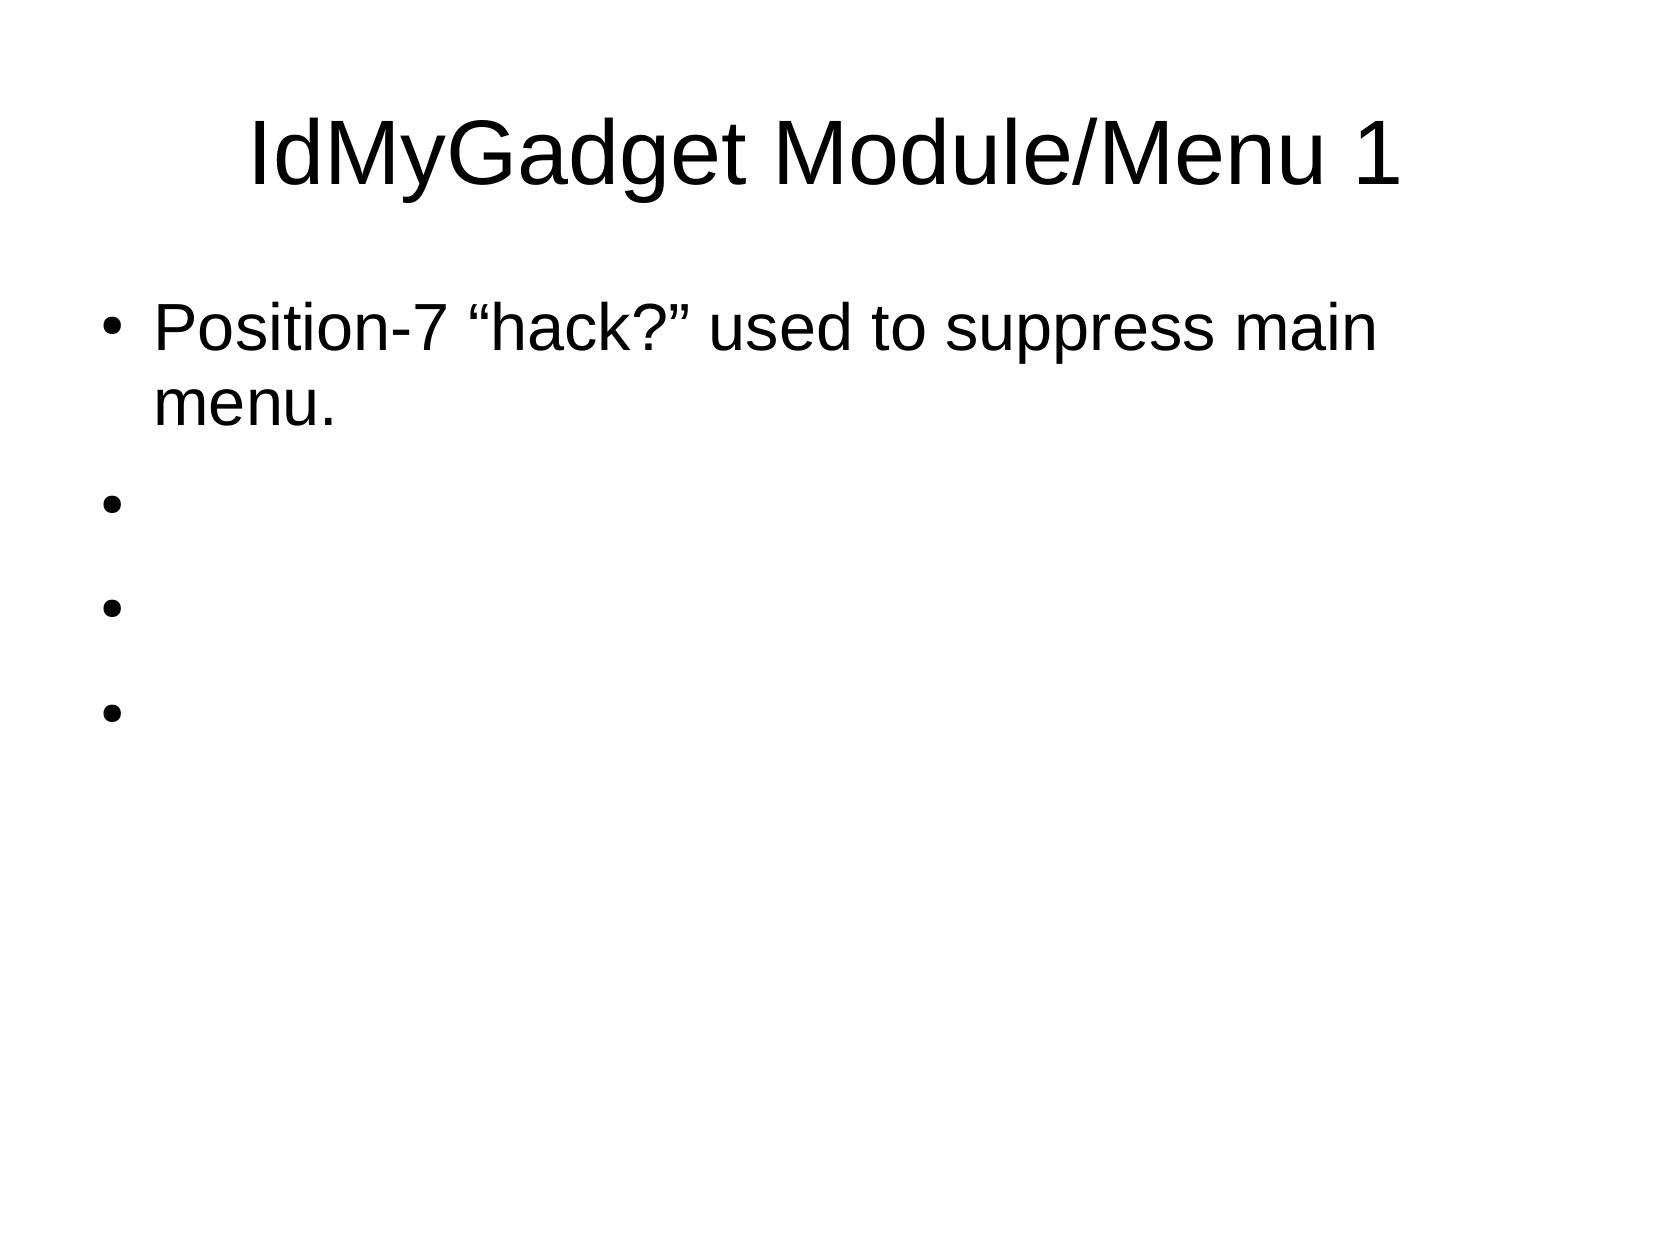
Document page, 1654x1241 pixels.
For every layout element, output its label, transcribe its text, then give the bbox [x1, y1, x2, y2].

title IdMyGadget Module/Menu 1 [82, 49, 1571, 257]
list Position-7 “hack?” used to suppress main menu. [82, 290, 1571, 1010]
